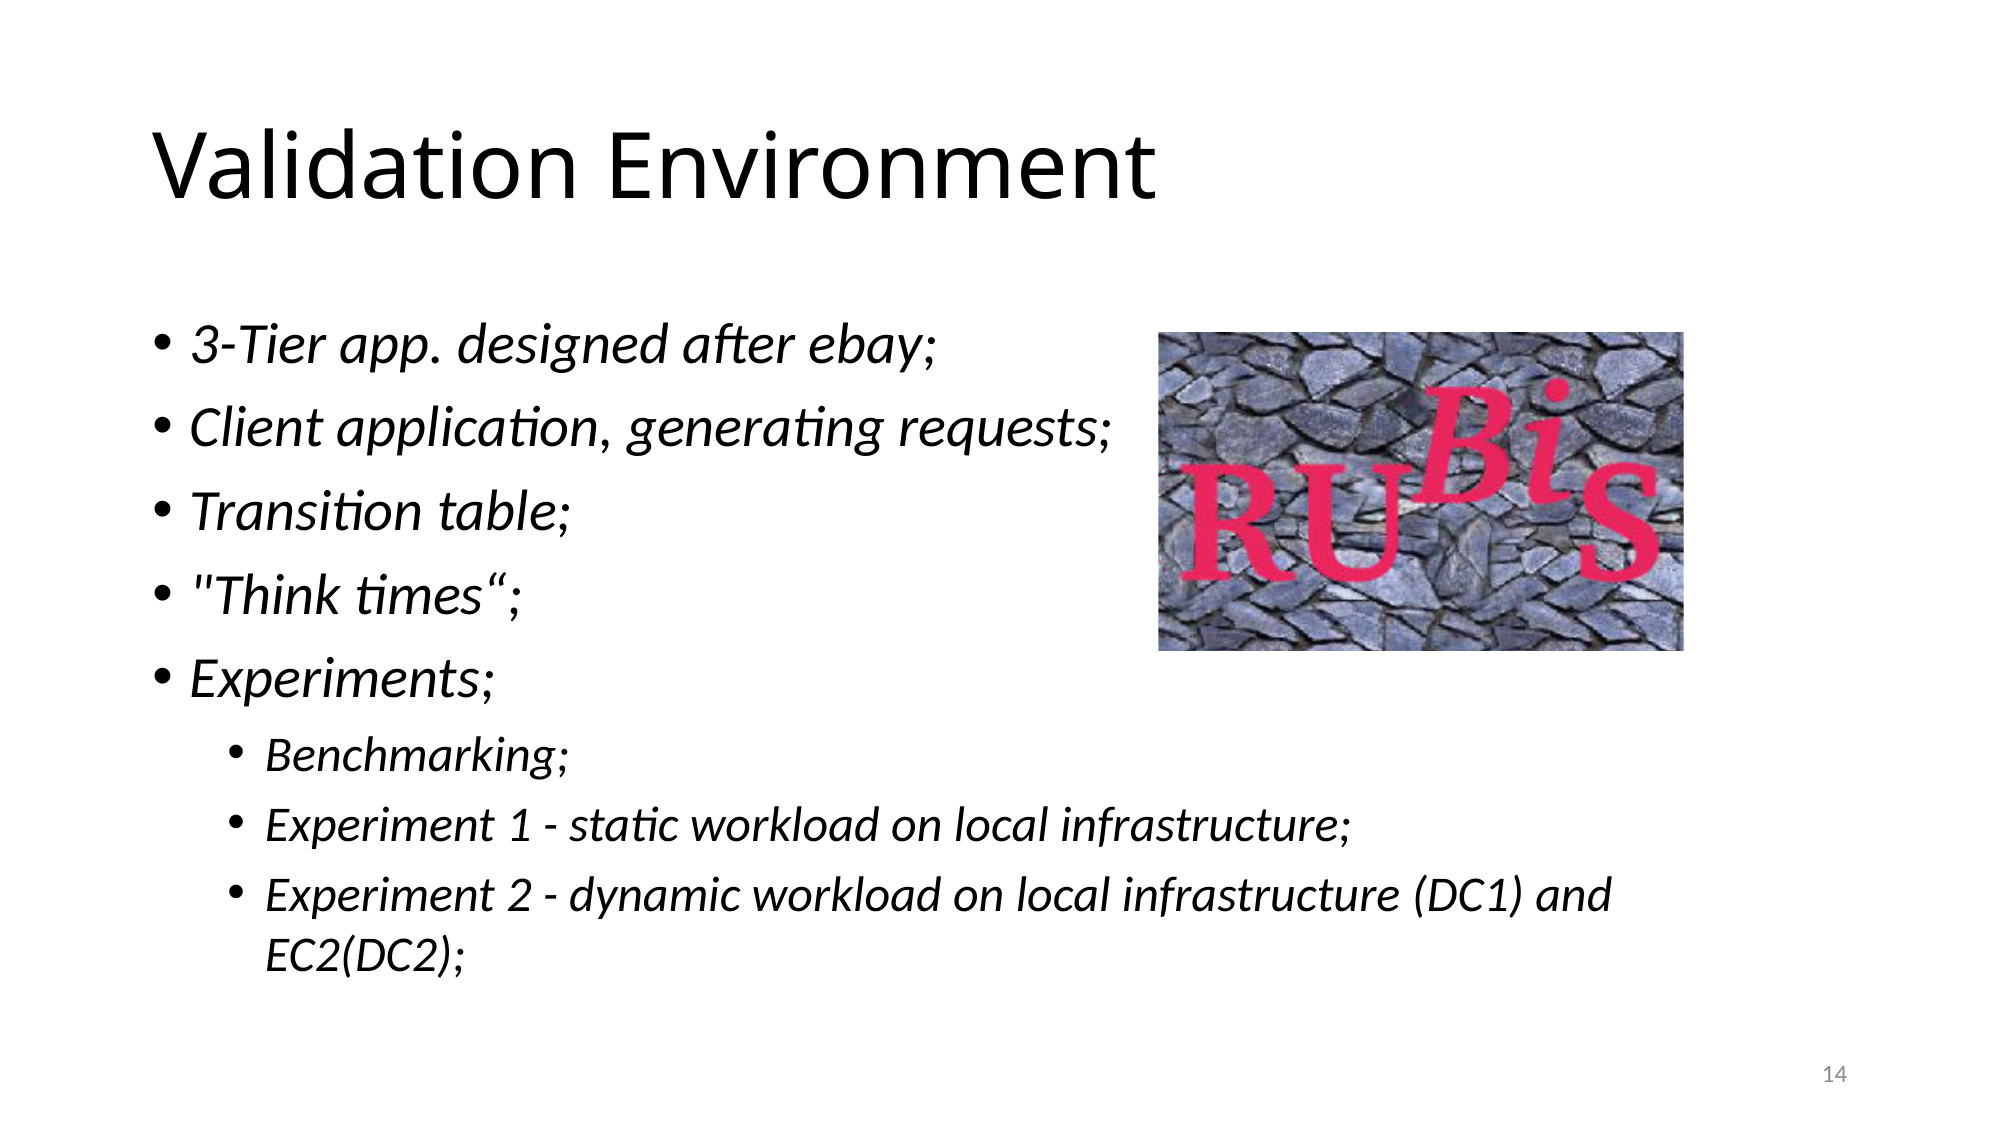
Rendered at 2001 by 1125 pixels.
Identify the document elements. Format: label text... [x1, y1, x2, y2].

picture [1158, 332, 1684, 651]
slide_number <number> [1412, 1042, 1863, 1103]
list 3-Tier app. designed after ebay; Client application, generating requests; Transition table; "Think times“; Experiments; Benchmarking; Experiment 1 - static workload on local infrastructure; Experiment 2 - dynamic workload on local infrastructure (DC1) and EC2(DC2); [137, 305, 1682, 1020]
title Validation Environment [137, 59, 1863, 278]
